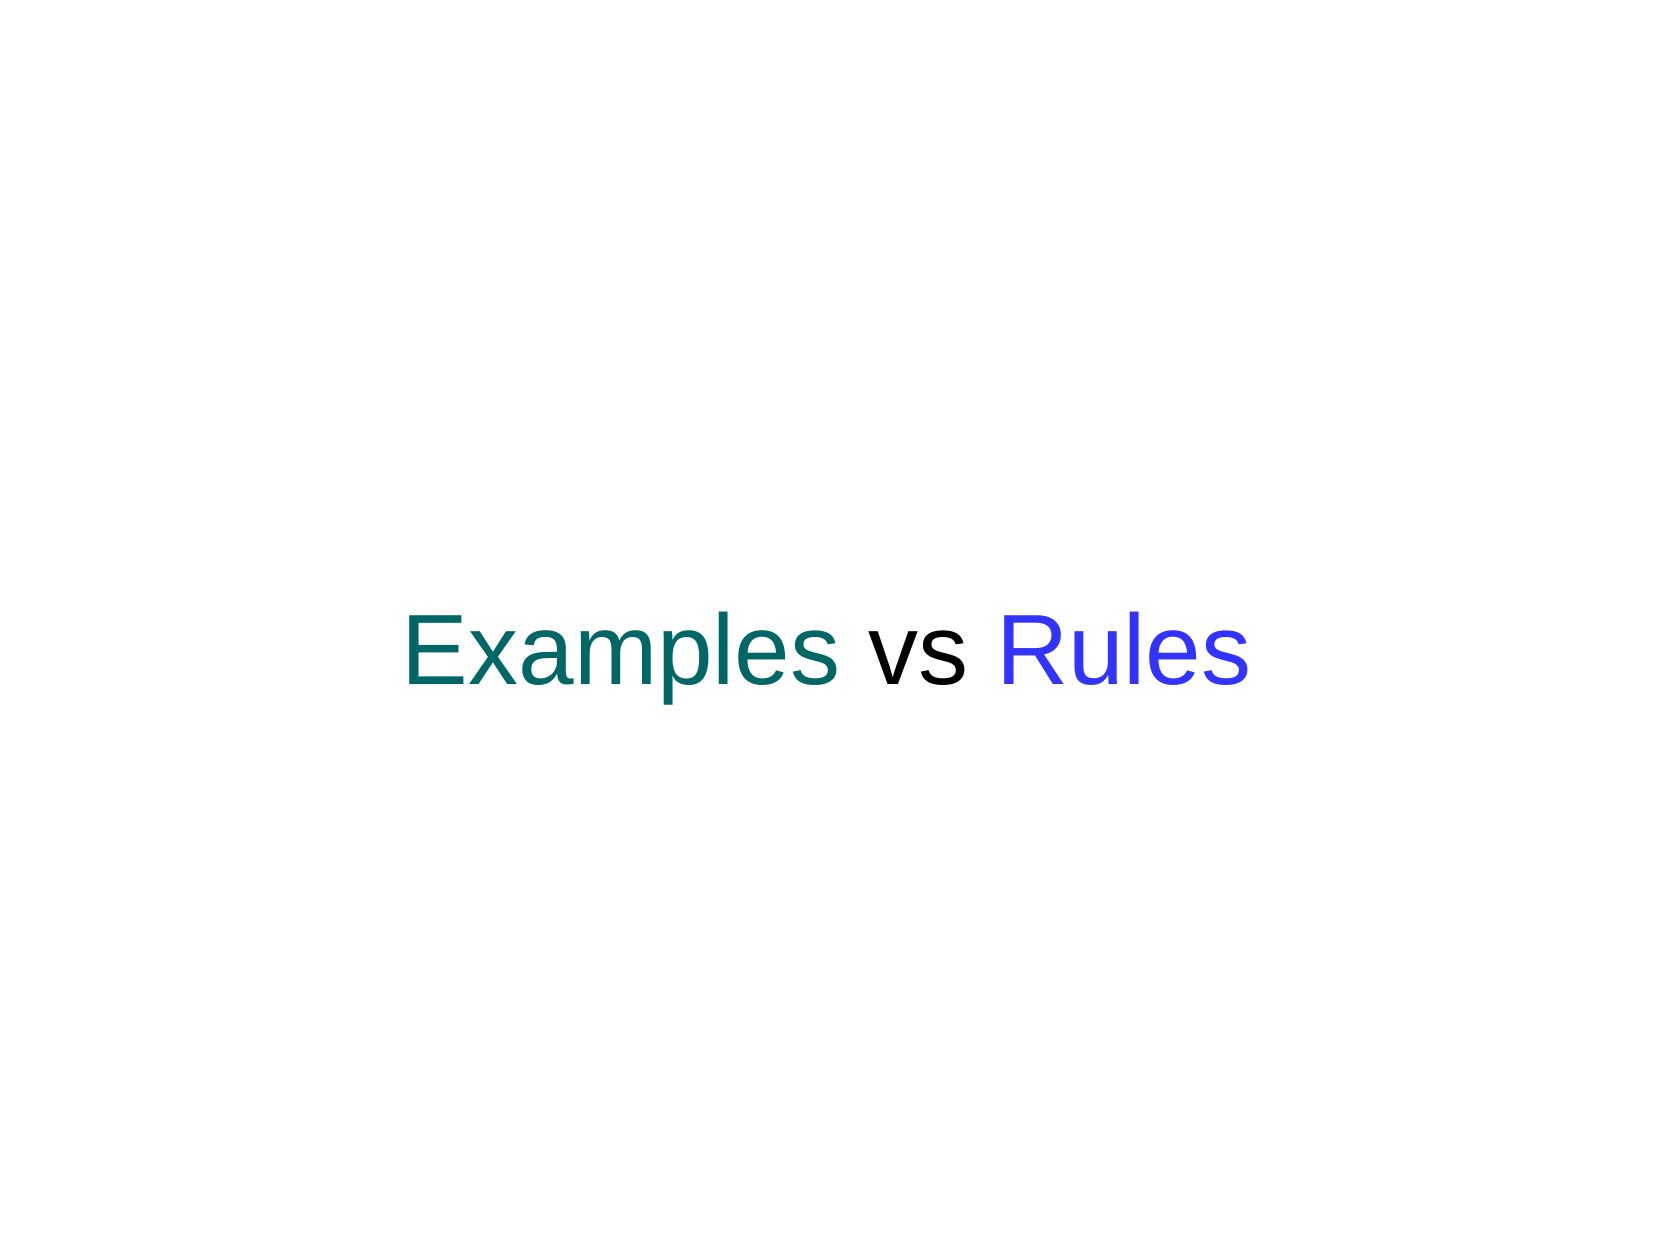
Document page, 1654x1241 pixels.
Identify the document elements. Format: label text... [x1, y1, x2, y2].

subtitle Examples vs Rules [82, 290, 1571, 1010]
